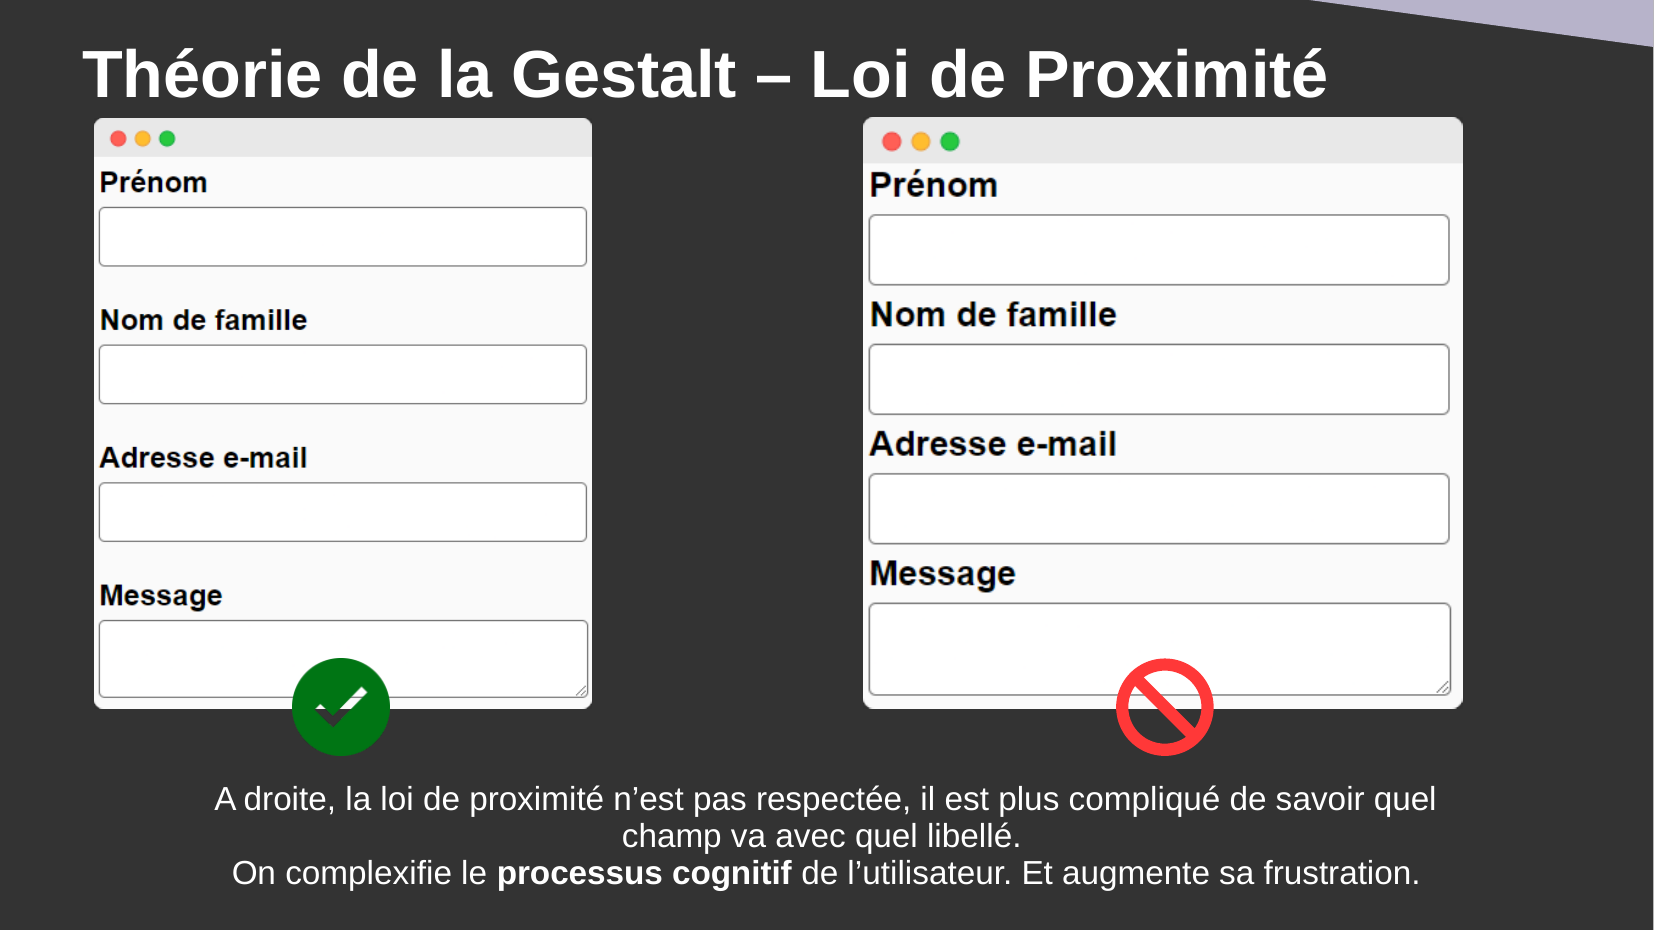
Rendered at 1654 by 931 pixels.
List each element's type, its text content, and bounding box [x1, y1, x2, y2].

picture [1129, 687, 1157, 709]
picture [94, 118, 592, 756]
text_box [1116, 658, 1214, 756]
picture [863, 117, 1463, 709]
title Théorie de la Gestalt – Loi de Proximité [82, 37, 1571, 114]
text_box A droite, la loi de proximité n’est pas respectée, il est plus compliqué de savoir quel champ va avec quel libellé. On complexifie le processus cognitif de l’utilisateur. Et augmente sa frustration. [197, 773, 1456, 931]
text_box [1309, 0, 1654, 48]
picture [1145, 671, 1201, 709]
